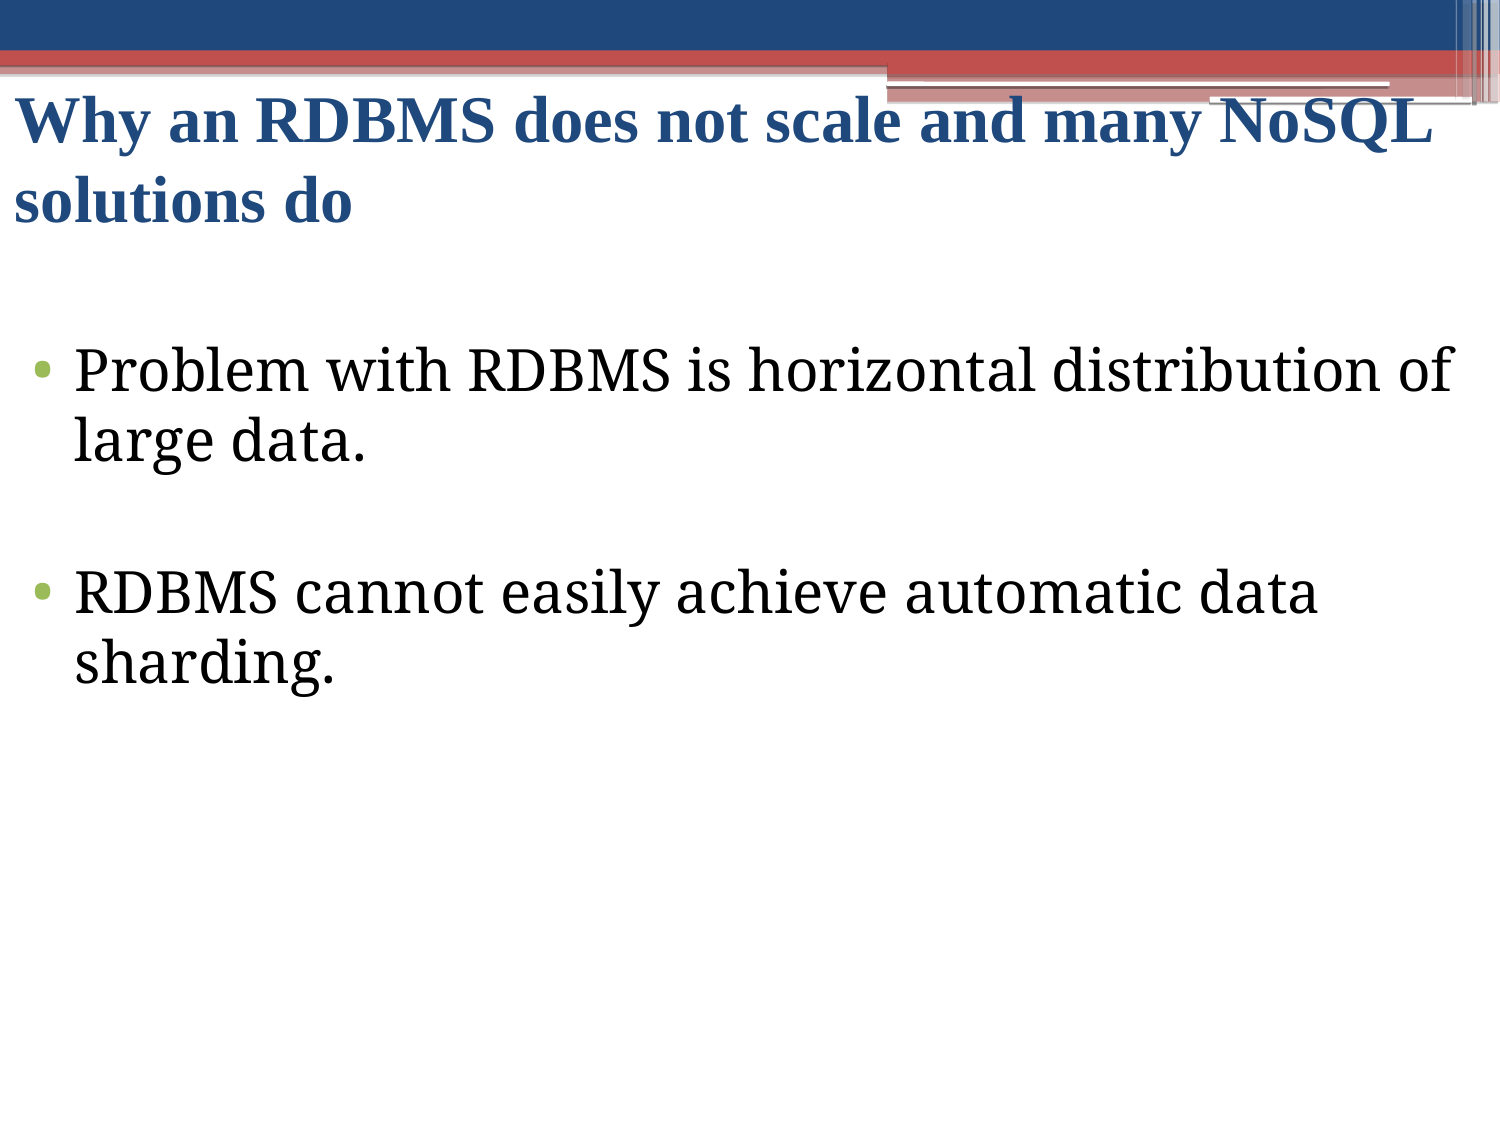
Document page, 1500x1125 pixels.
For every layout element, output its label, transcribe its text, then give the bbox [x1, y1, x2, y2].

title Why an RDBMS does not scale and many NoSQL solutions do [0, 99, 1500, 213]
list Problem with RDBMS is horizontal distribution of large data. RDBMS cannot easily achieve automatic data sharding. [0, 249, 1500, 1125]
